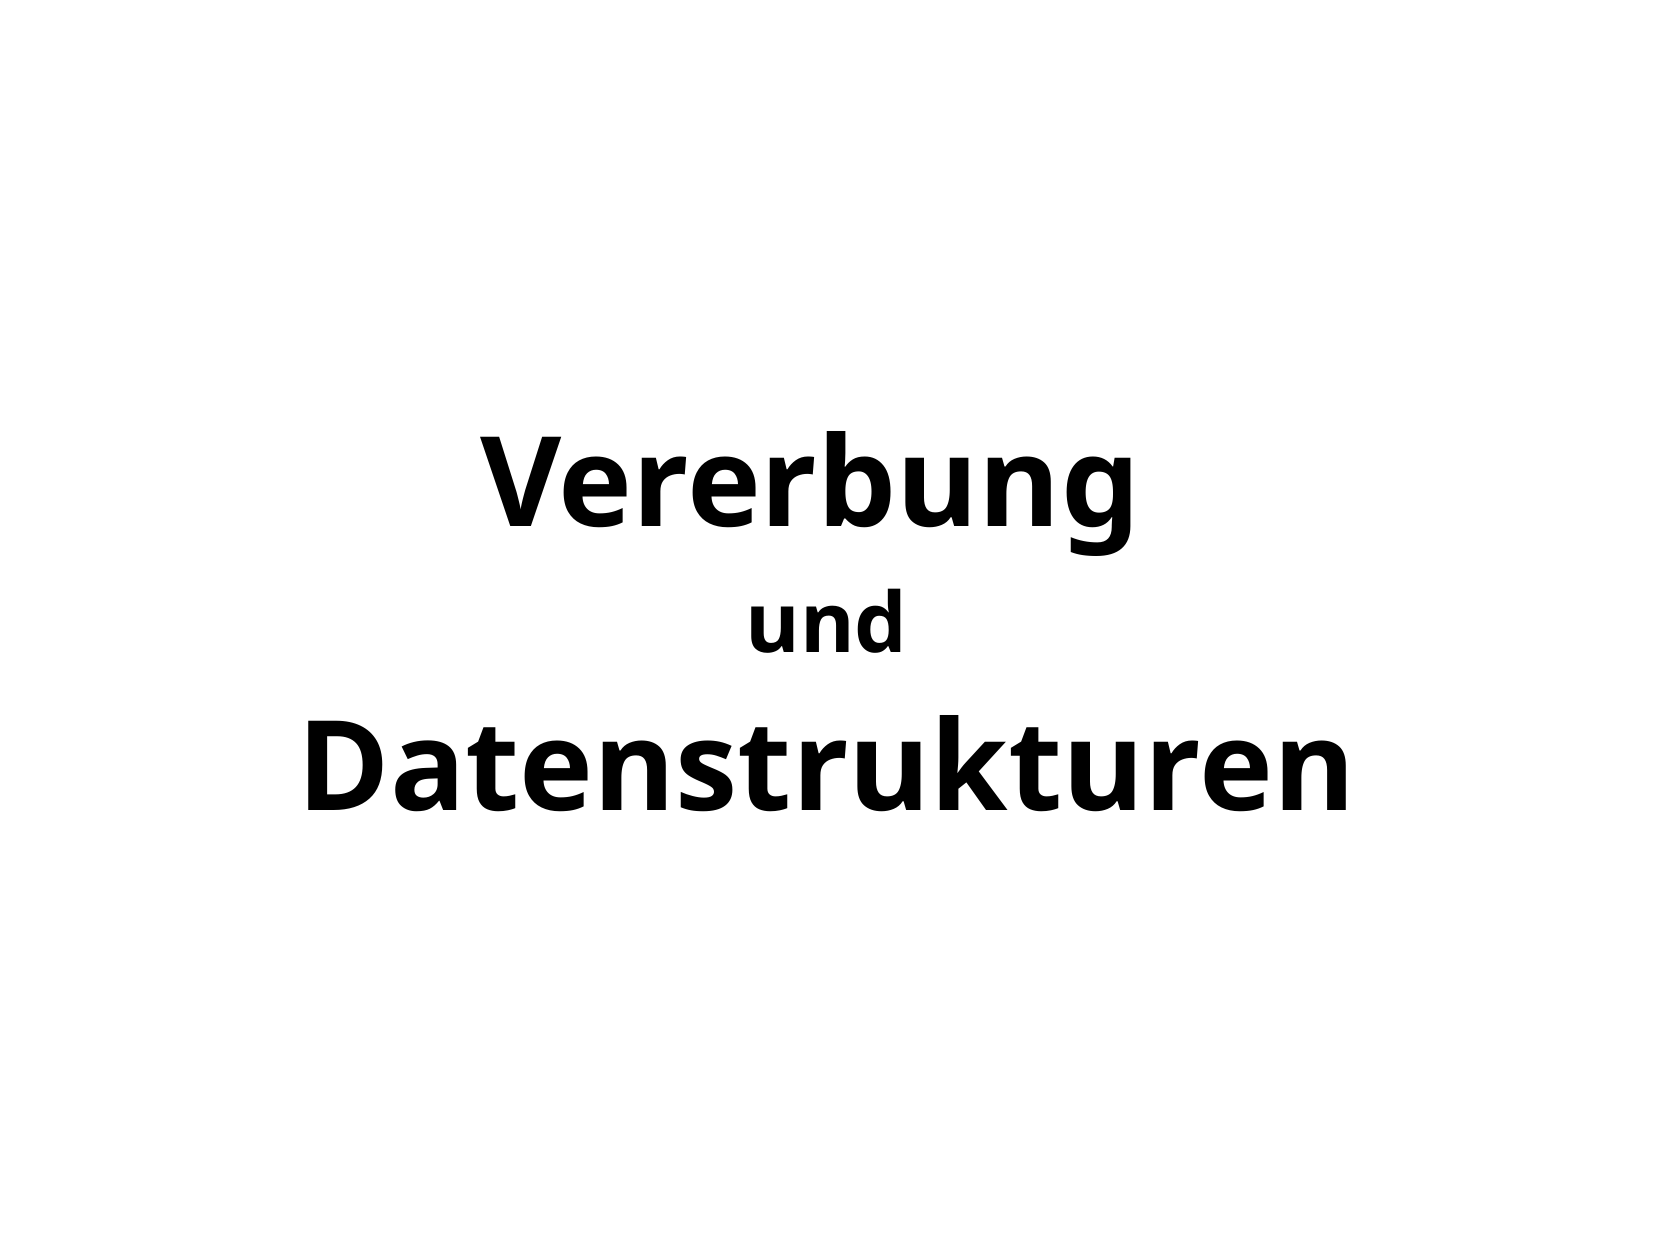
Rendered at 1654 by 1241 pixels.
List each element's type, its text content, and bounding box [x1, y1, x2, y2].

subtitle Vererbung und Datenstrukturen [23, 35, 1630, 1205]
